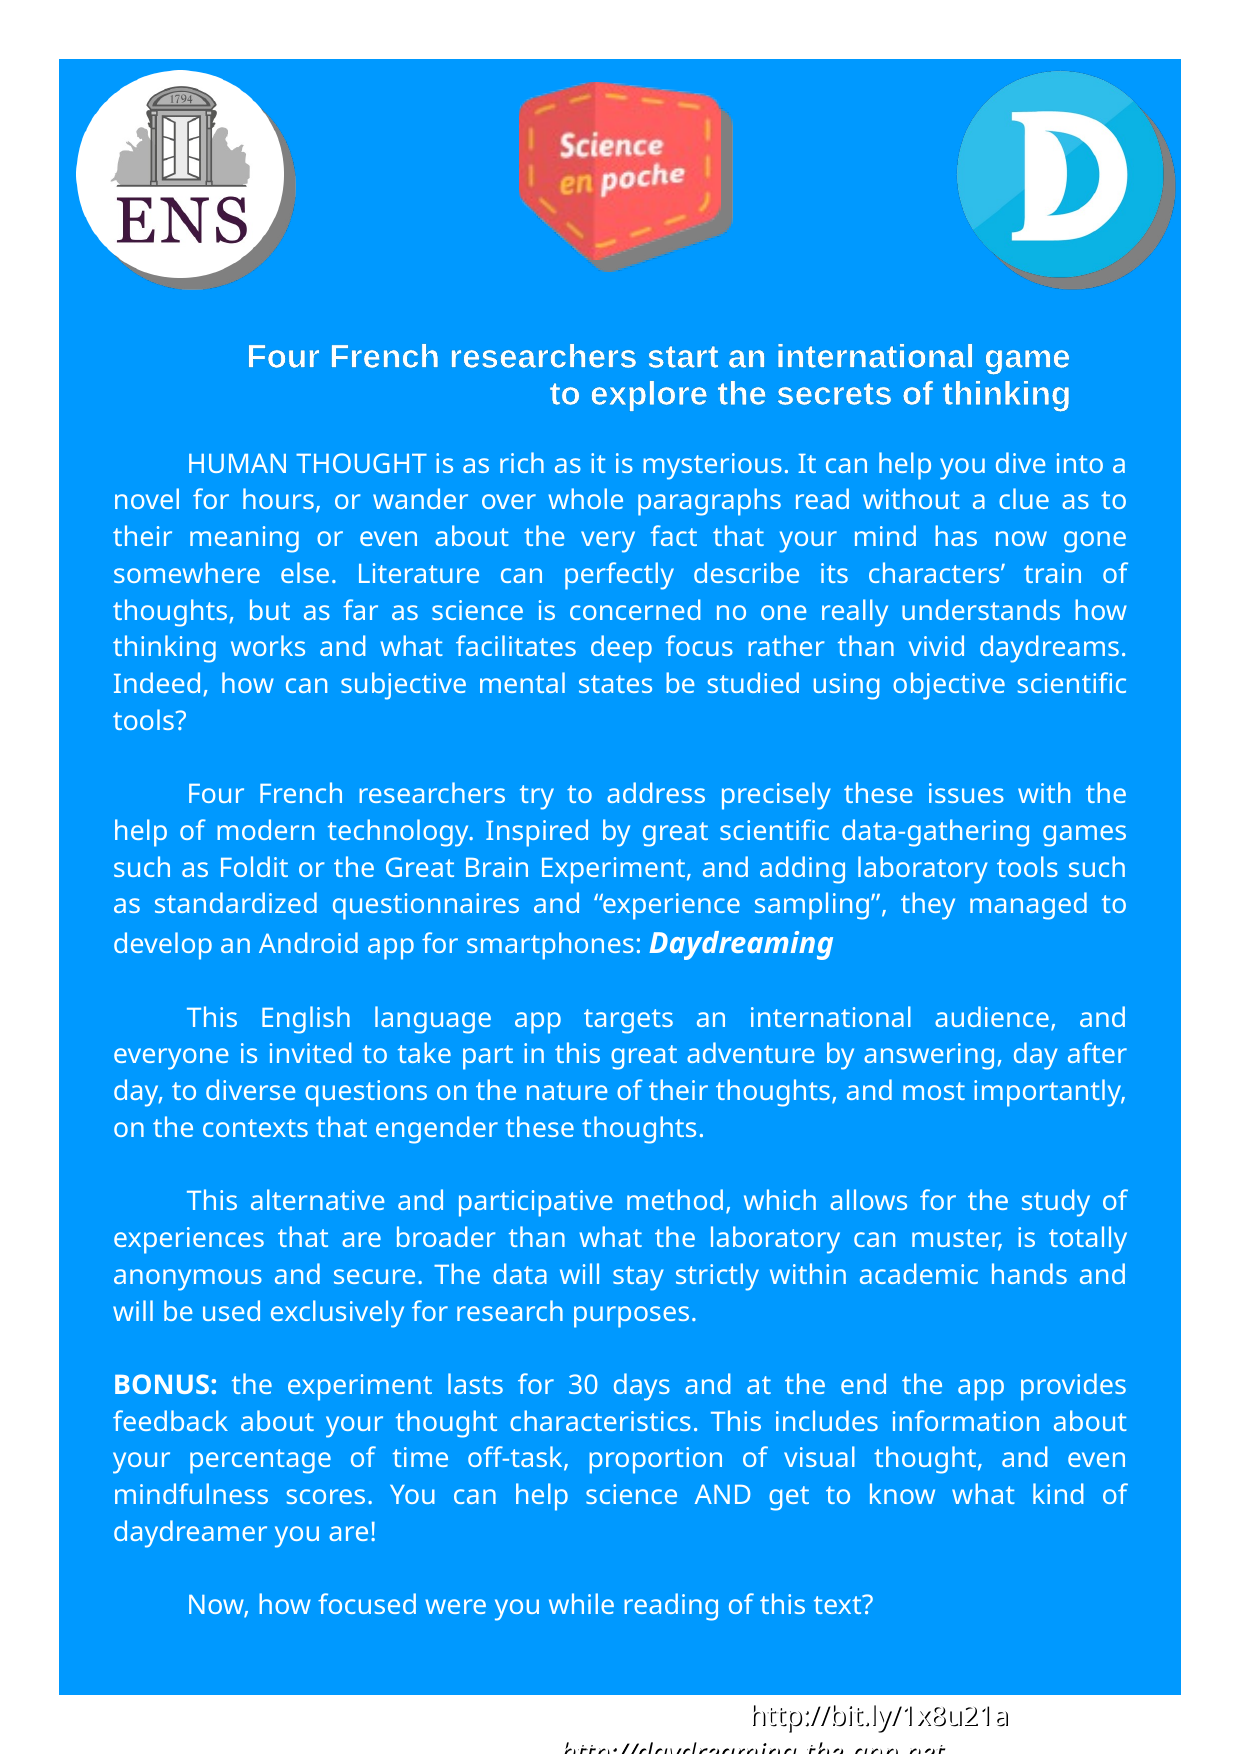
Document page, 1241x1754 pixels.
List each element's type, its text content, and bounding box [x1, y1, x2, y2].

text_box Four French researchers start an international game to explore the secrets of thinking [0, 330, 1087, 421]
picture [1071, 184, 1164, 278]
text_box HUMAN THOUGHT is as rich as it is mysterious. It can help you dive into a novel for hours, or wander over whole paragraphs read without a clue as to their meaning or even about the very fact that your mind has now gone somewhere else. Literature can perfectly describe its characters’ train of thoughts, but as far as science is concerned no one really understands how thinking works and what facilitates deep focus rather than vivid daydreams. Indeed, how can subjective mental states be studied using objective scientific tools? Four French researchers try to address precisely these issues with the help of modern technology. Inspired by great scientific data-gathering games such as Foldit or the Great Brain Experiment, and adding laboratory tools such as standardized questionnaires and “experience sampling”, they managed to develop an Android app for smartphones: Daydreaming This English language app targets an international audience, and everyone is invited to take part in this great adventure by answering, day after day, to diverse questions on the nature of their thoughts, and most importantly, on the contexts that engender these thoughts. This alternative and participative method, which allows for the study of experiences that are broader than what the laboratory can muster, is totally anonymous and secure. The data will stay strictly within academic hands and will be used exclusively for research purposes. BONUS: the experiment lasts for 30 days and at the end the app provides feedback about your thought characteristics. This includes information about your percentage of time off-task, proportion of visual thought, and even mindfulness scores. You can help science AND get to know what kind of daydreamer you are! Now, how focused were you while reading of this text? Daydreaming Experiment app (Android): http://bit.ly/1x8u21a More information at http://daydreaming-the-app.net Follow us on facebook and twitter @daydreaming_app [98, 437, 1143, 1663]
picture [76, 70, 284, 278]
picture [956, 70, 1164, 278]
picture [519, 82, 721, 260]
